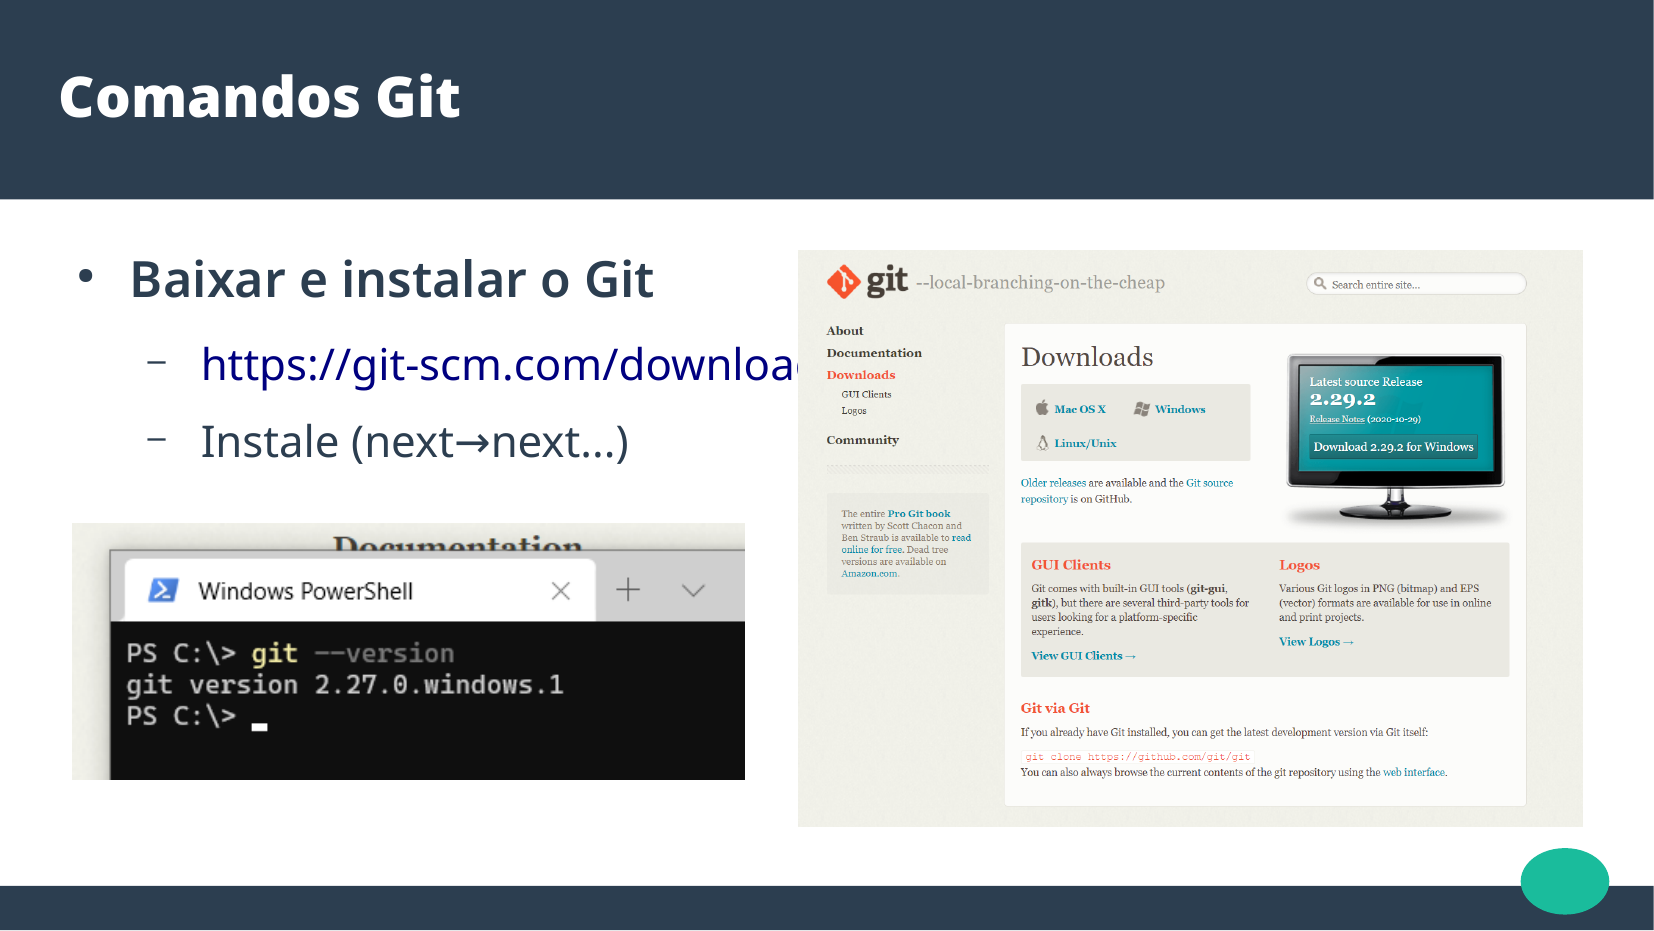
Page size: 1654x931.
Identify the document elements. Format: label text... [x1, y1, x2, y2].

title Comandos Git [59, 37, 1595, 156]
picture [72, 523, 745, 780]
list Baixar e instalar o Git https://git-scm.com/downloads Instale (next→next...) [59, 243, 1595, 864]
picture [798, 250, 1583, 827]
